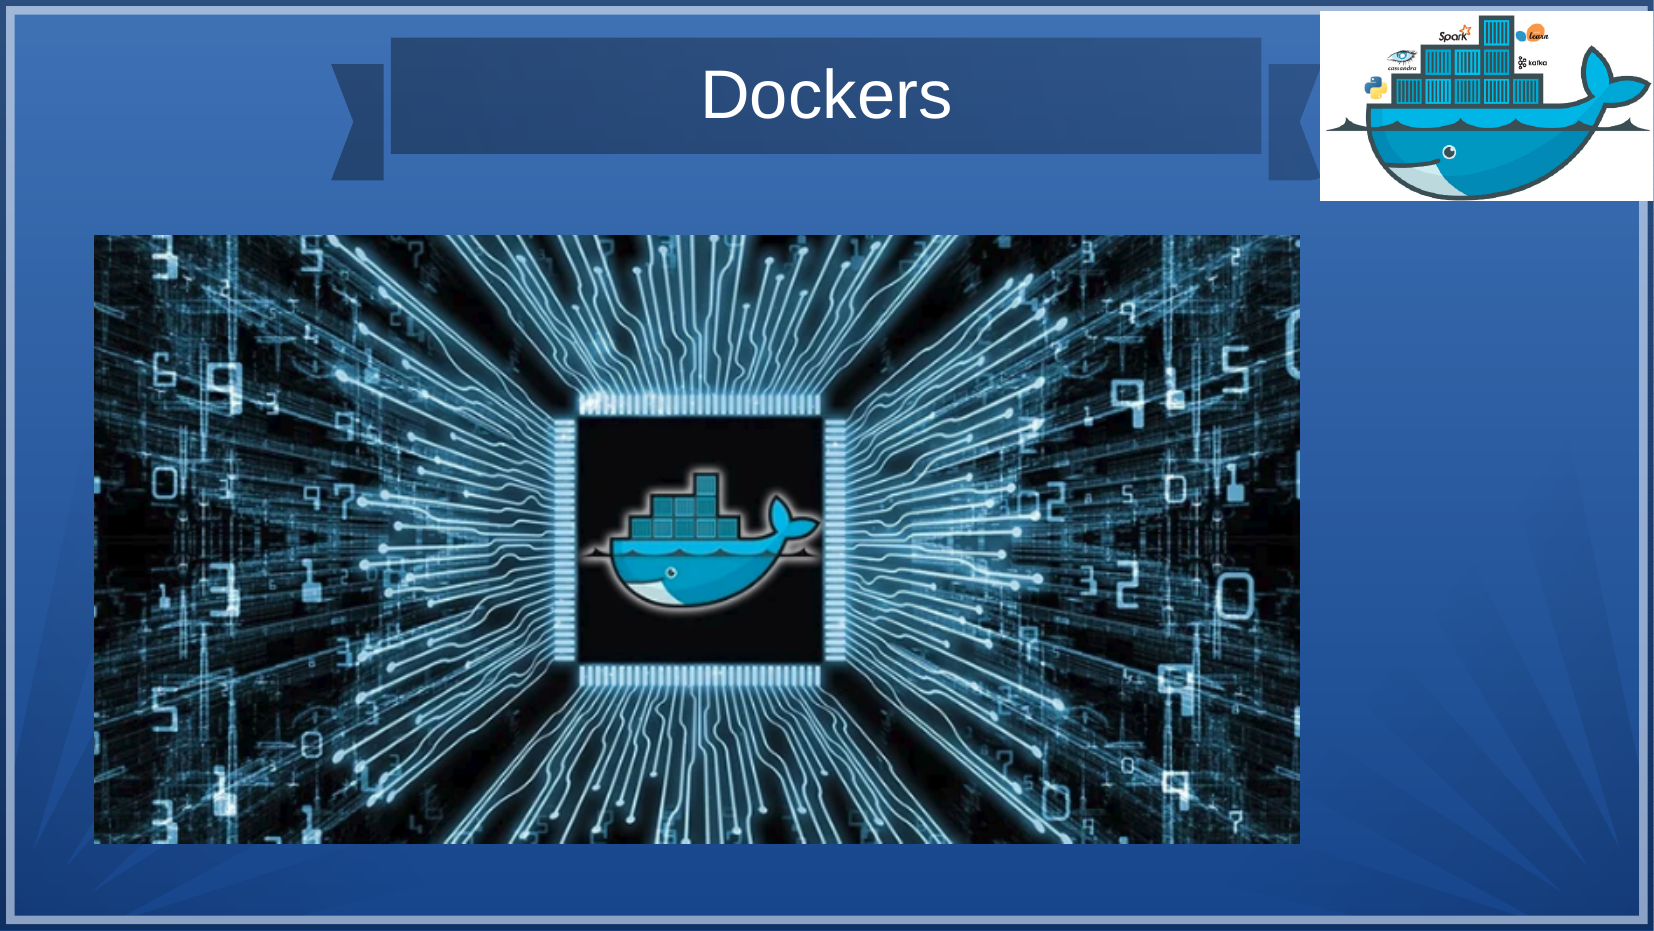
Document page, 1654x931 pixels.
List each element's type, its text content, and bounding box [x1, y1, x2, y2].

picture [1320, 11, 1654, 201]
picture [94, 235, 1300, 844]
title Dockers [389, 35, 1264, 154]
